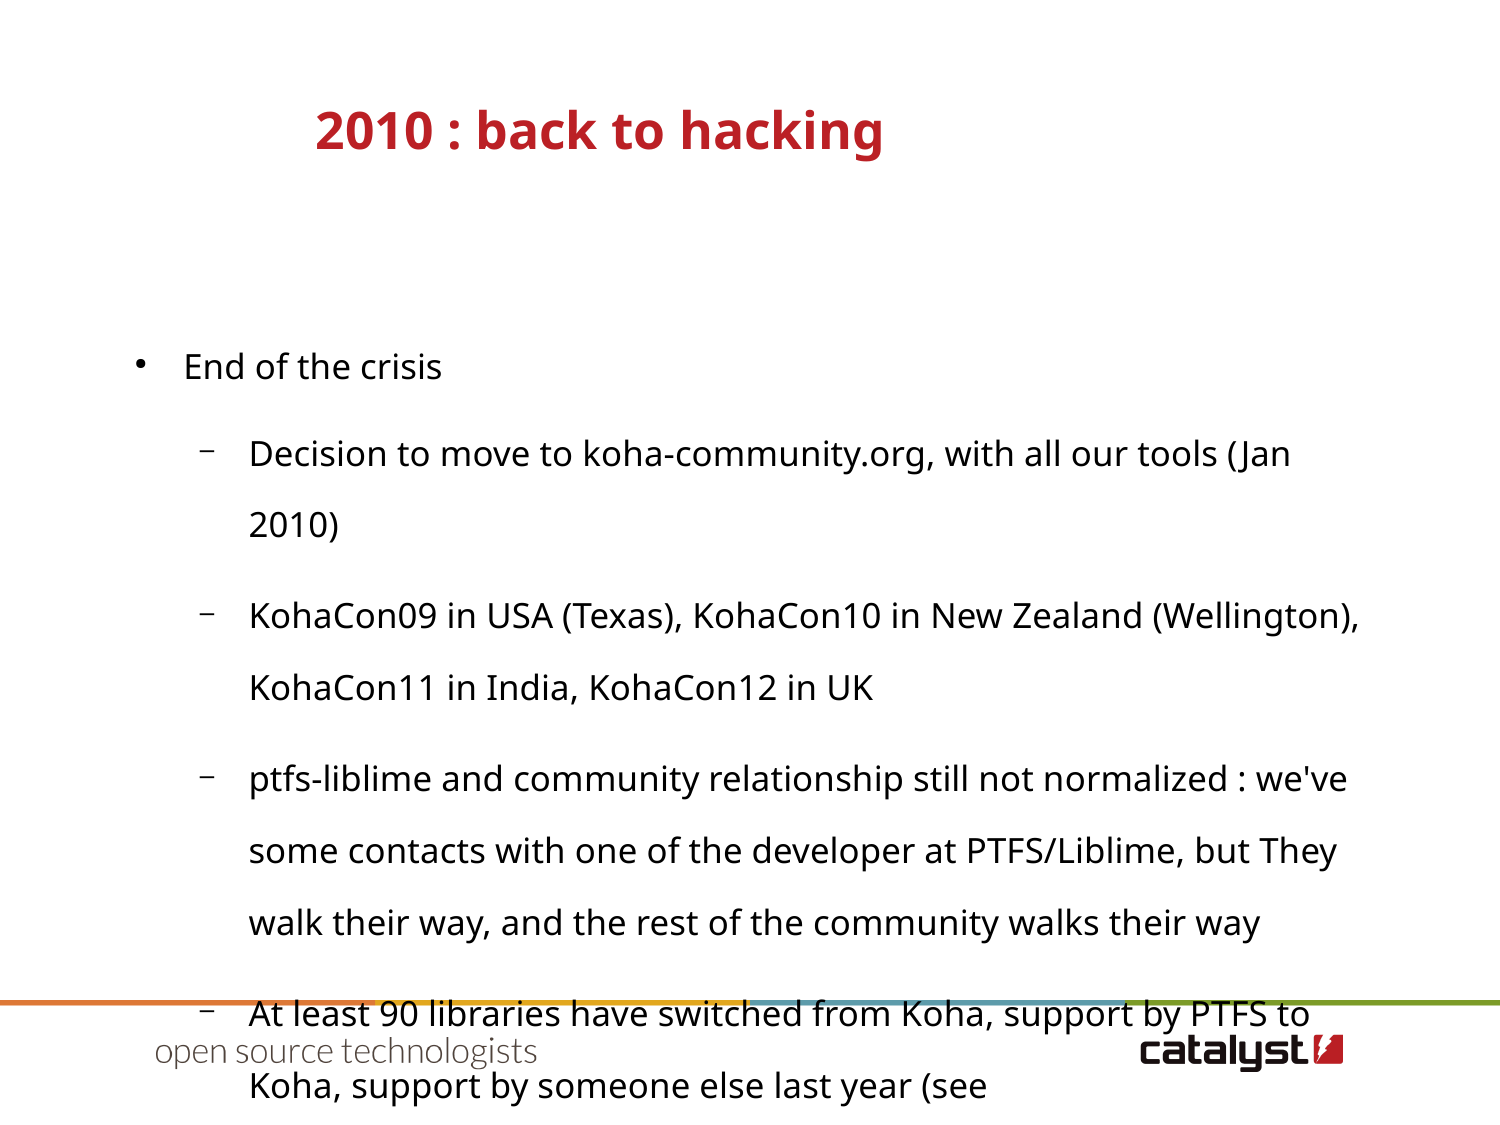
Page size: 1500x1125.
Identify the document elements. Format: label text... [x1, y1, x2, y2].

title 2010 : back to hacking [315, 0, 1463, 260]
picture [1382, 1000, 1500, 1072]
picture [0, 1000, 118, 1072]
list End of the crisis Decision to move to koha-community.org, with all our tools (Jan 2010) KohaCon09 in USA (Texas), KohaCon10 in New Zealand (Wellington), KohaCon11 in India, KohaCon12 in UK ptfs-liblime and community relationship still not normalized : we've some contacts with one of the developer at PTFS/Liblime, but They walk their way, and the rest of the community walks their way At least 90 libraries have switched from Koha, support by PTFS to Koha, support by someone else last year (see http://www.librarytechnology.org/libwebcats/) [118, 317, 1382, 1125]
